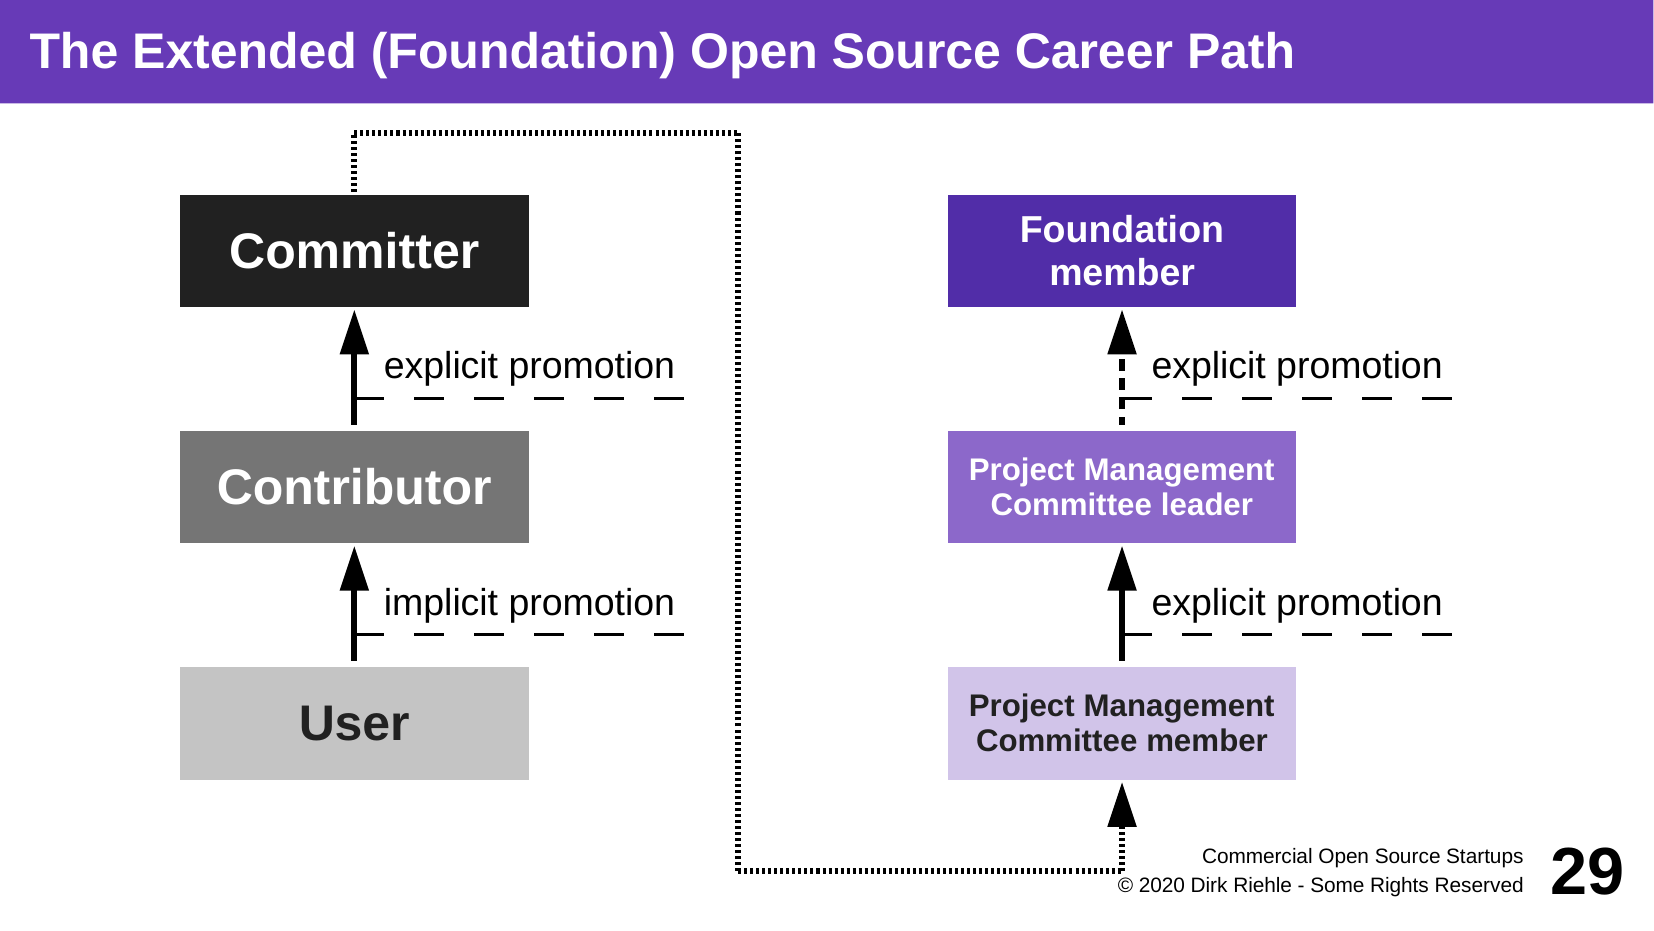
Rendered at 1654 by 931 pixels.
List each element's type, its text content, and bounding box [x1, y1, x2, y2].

text_box explicit promotion [1122, 546, 1477, 635]
text_box User [177, 664, 532, 783]
text_box Committer [177, 191, 532, 311]
text_box Foundation member [944, 191, 1300, 311]
text_box Project Management Committee member [944, 664, 1300, 783]
text_box explicit promotion [354, 310, 709, 399]
text_box explicit promotion [1122, 310, 1477, 399]
title The Extended (Foundation) Open Source Career Path [0, 0, 1654, 104]
text_box Contributor [177, 428, 532, 547]
text_box implicit promotion [354, 546, 709, 635]
text_box Project Management Committee leader [944, 428, 1300, 547]
